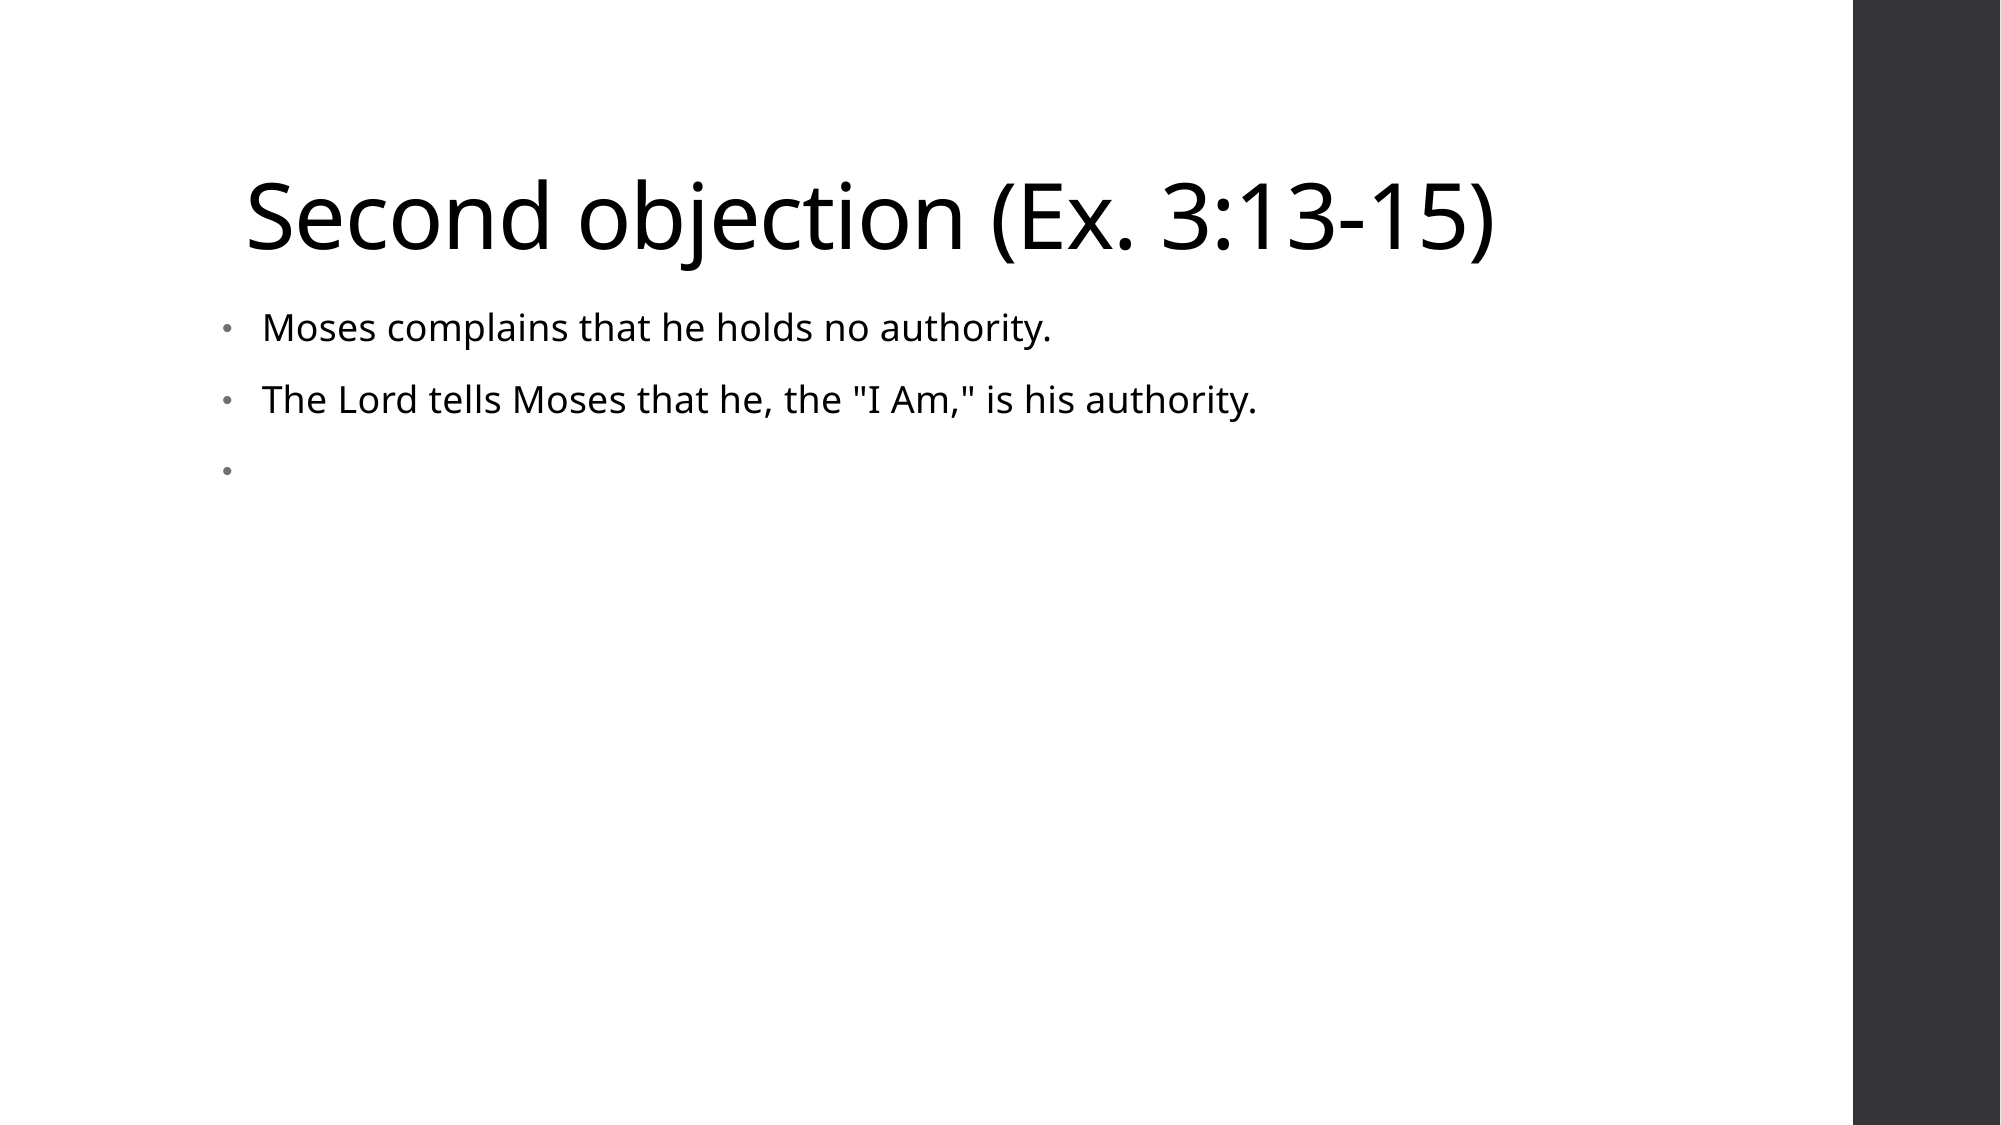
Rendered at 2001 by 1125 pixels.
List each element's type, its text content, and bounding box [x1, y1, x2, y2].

list Moses complains that he holds no authority. The Lord tells Moses that he, the "I Am," is his authority. [206, 299, 1617, 1014]
title Second objection (Ex. 3:13-15) [206, 60, 1797, 278]
